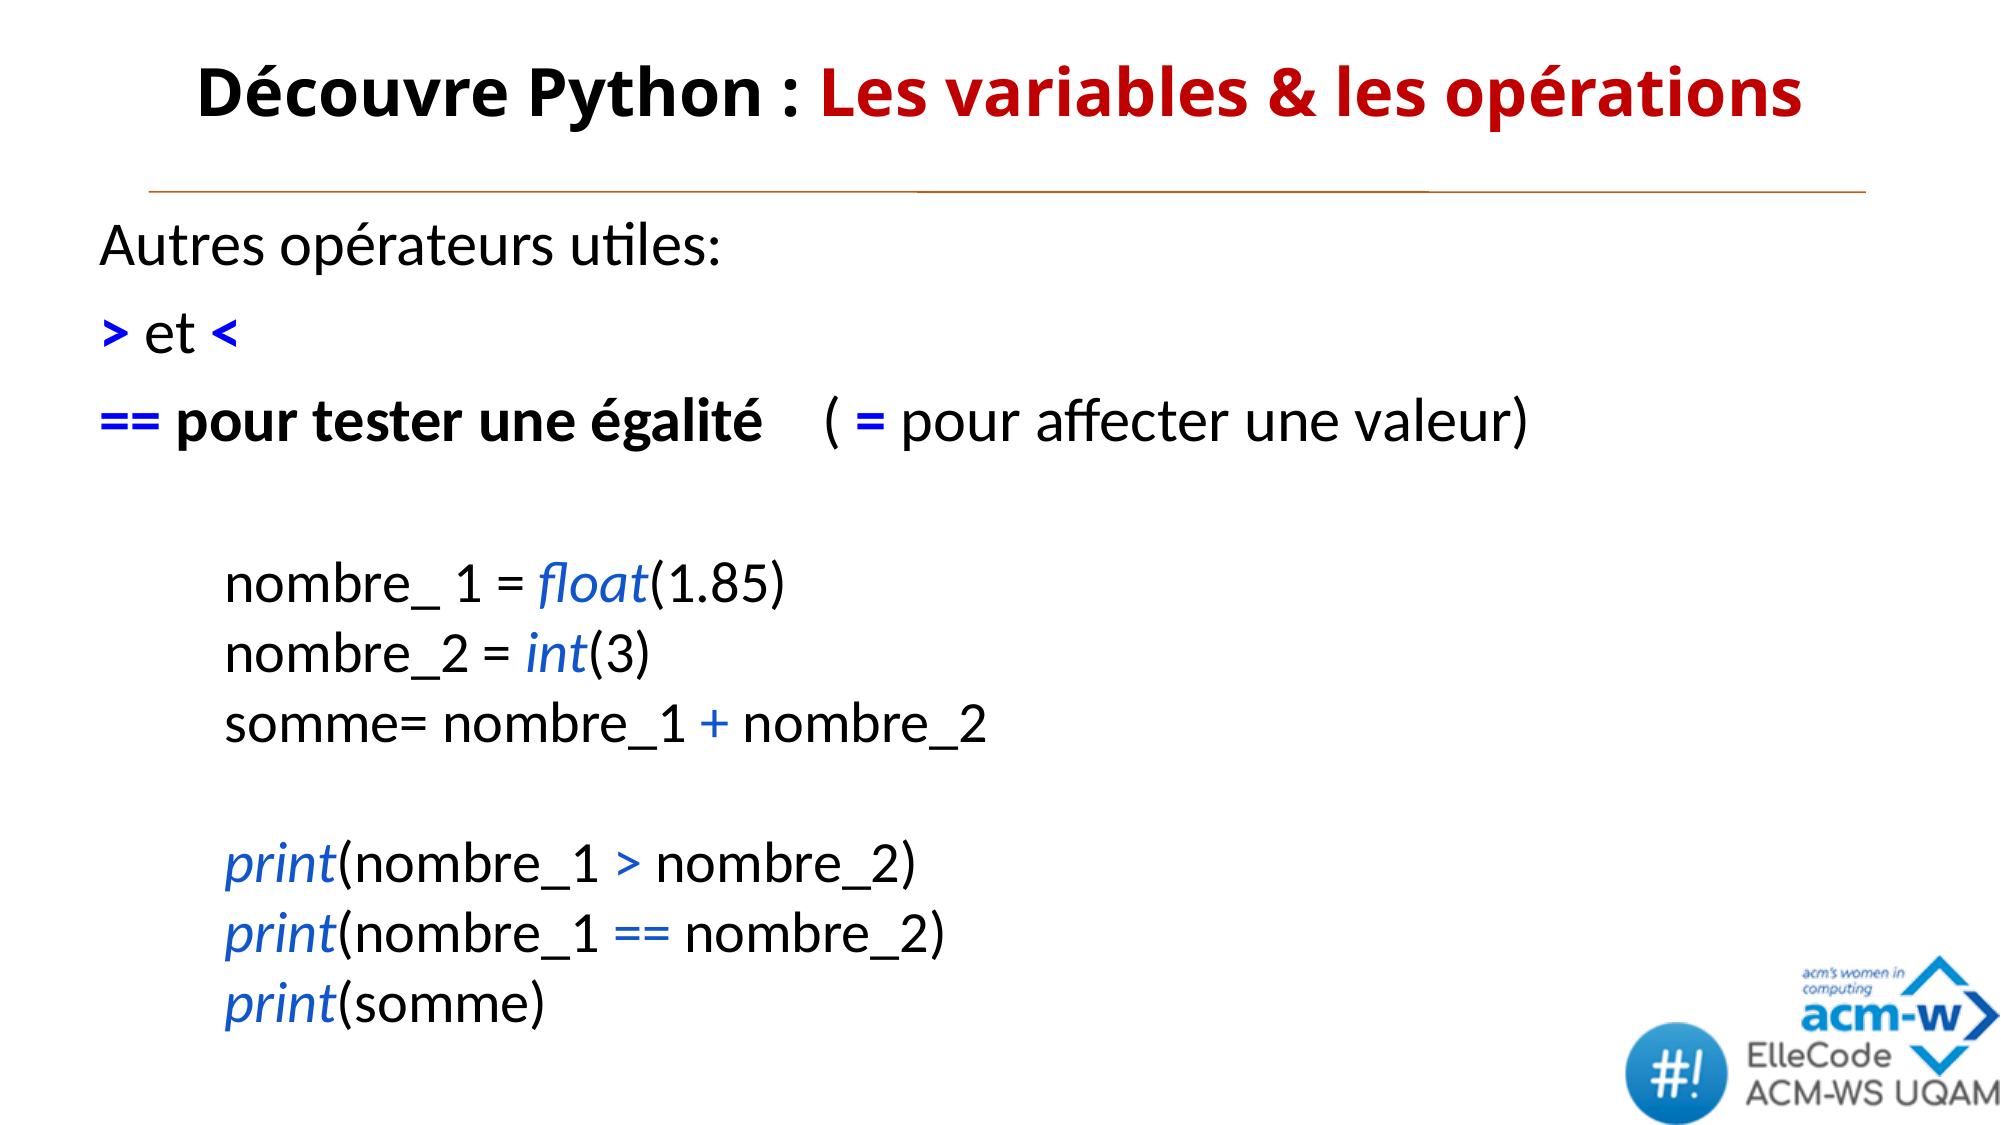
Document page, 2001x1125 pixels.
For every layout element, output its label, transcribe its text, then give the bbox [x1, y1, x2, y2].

text_box nombre_ 1 = float(1.85) nombre_2 = int(3) somme= nombre_1 + nombre_2 print(nombre_1 > nombre_2) print(nombre_1 == nombre_2) print(somme) [209, 536, 1725, 1047]
text_box Découvre Python : Les variables & les opérations [0, 0, 2000, 204]
picture [1625, 955, 2000, 1125]
list Autres opérateurs utiles: > et < == pour tester une égalité ( = pour affecter une valeur) [84, 204, 1810, 648]
